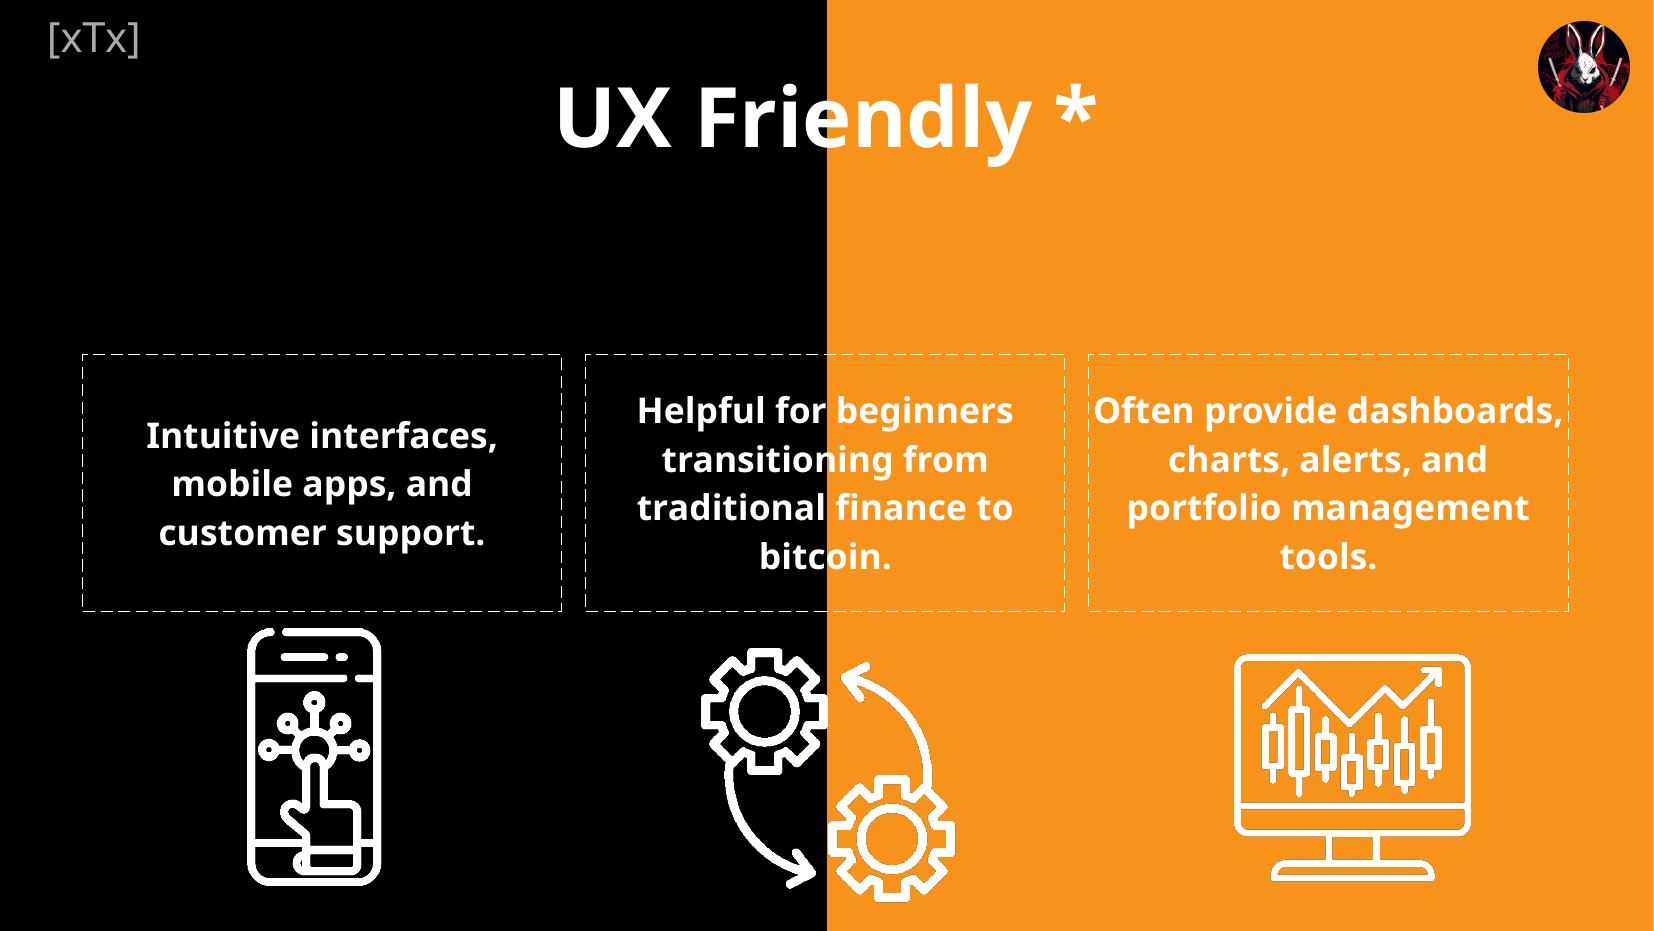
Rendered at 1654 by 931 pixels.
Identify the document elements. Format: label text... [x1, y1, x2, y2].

list Helpful for beginners transitioning from traditional finance to bitcoin. [585, 354, 1065, 612]
text_box [xTx] [0, 0, 188, 76]
list Often provide dashboards, charts, alerts, and portfolio management tools. [1088, 354, 1569, 612]
title UX Friendly * [82, 37, 1571, 193]
list Intuitive interfaces, mobile apps, and customer support. [82, 354, 562, 612]
picture [0, 0, 1654, 931]
